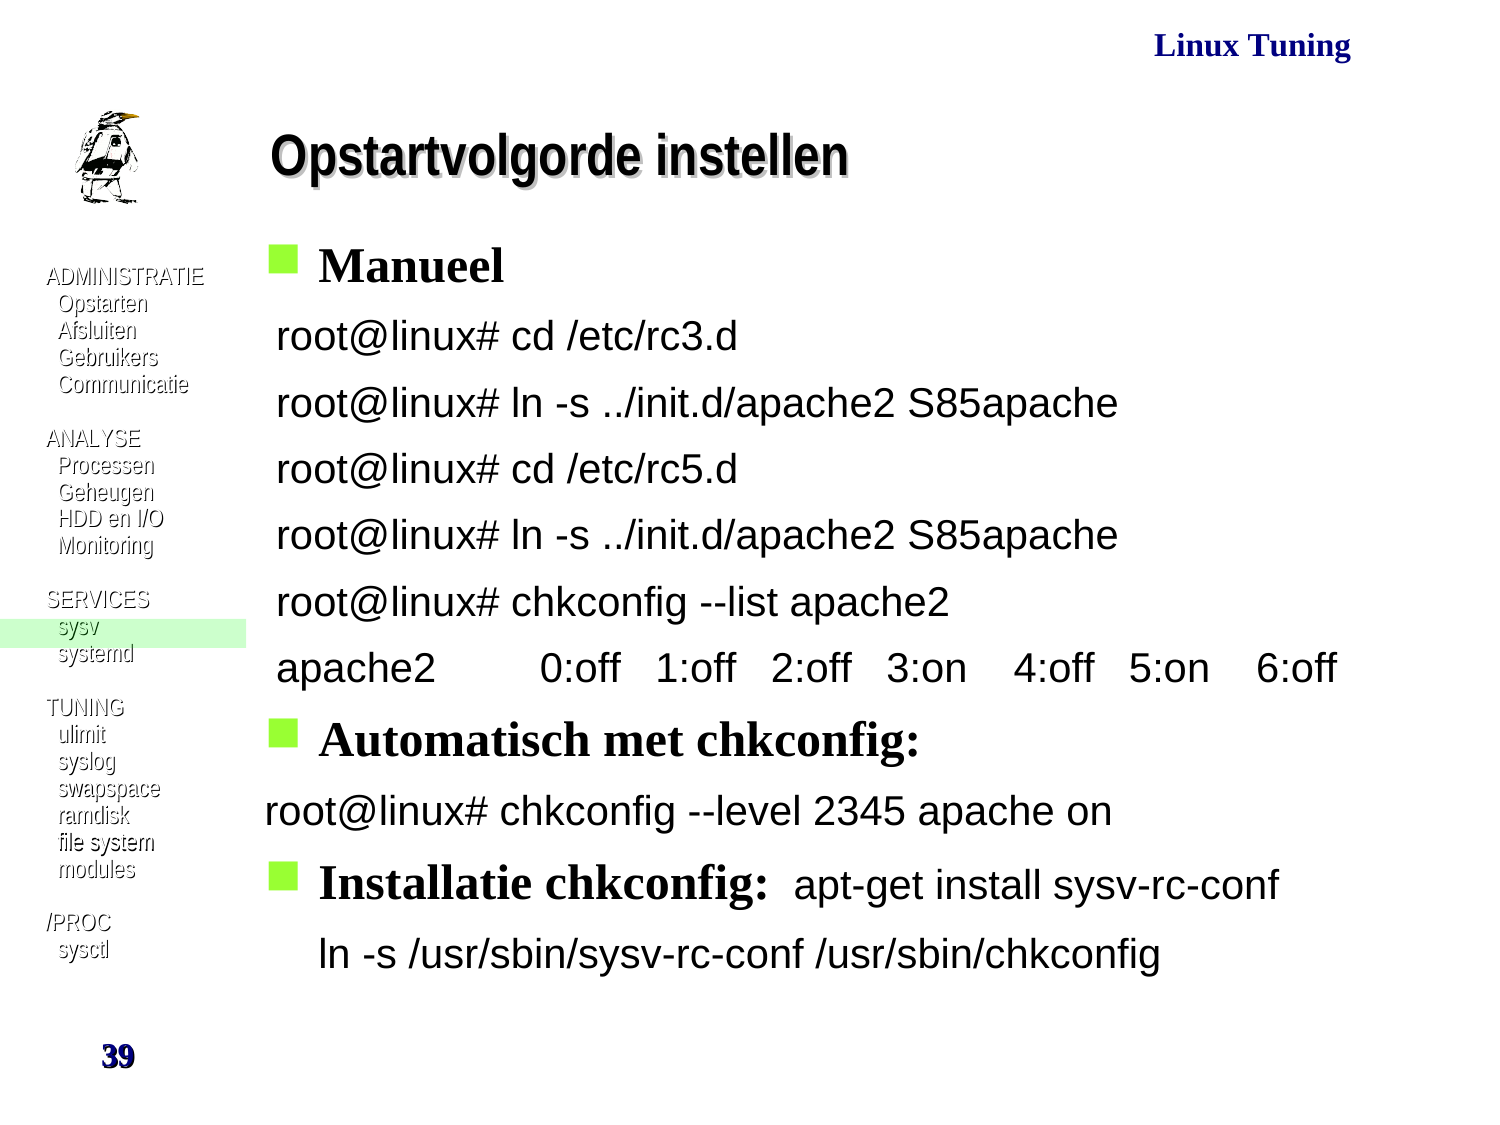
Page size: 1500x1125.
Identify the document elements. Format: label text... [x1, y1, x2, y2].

picture [57, 105, 143, 206]
title Opstartvolgorde instellen [270, 41, 1500, 250]
list Manueel root@linux# cd /etc/rc3.d root@linux# ln -s ../init.d/apache2 S85apache root@linux# cd /etc/rc5.d root@linux# ln -s ../init.d/apache2 S85apache root@linux# chkconfig --list apache2 apache2 0:off 1:off 2:off 3:on 4:off 5:on 6:off Automatisch met chkconfig: root@linux# chkconfig --level 2345 apache on Installatie chkconfig: apt-get install sysv-rc-conf ln -s /usr/sbin/sysv-rc-conf /usr/sbin/chkconfig [264, 229, 1486, 1125]
text_box [0, 618, 247, 648]
